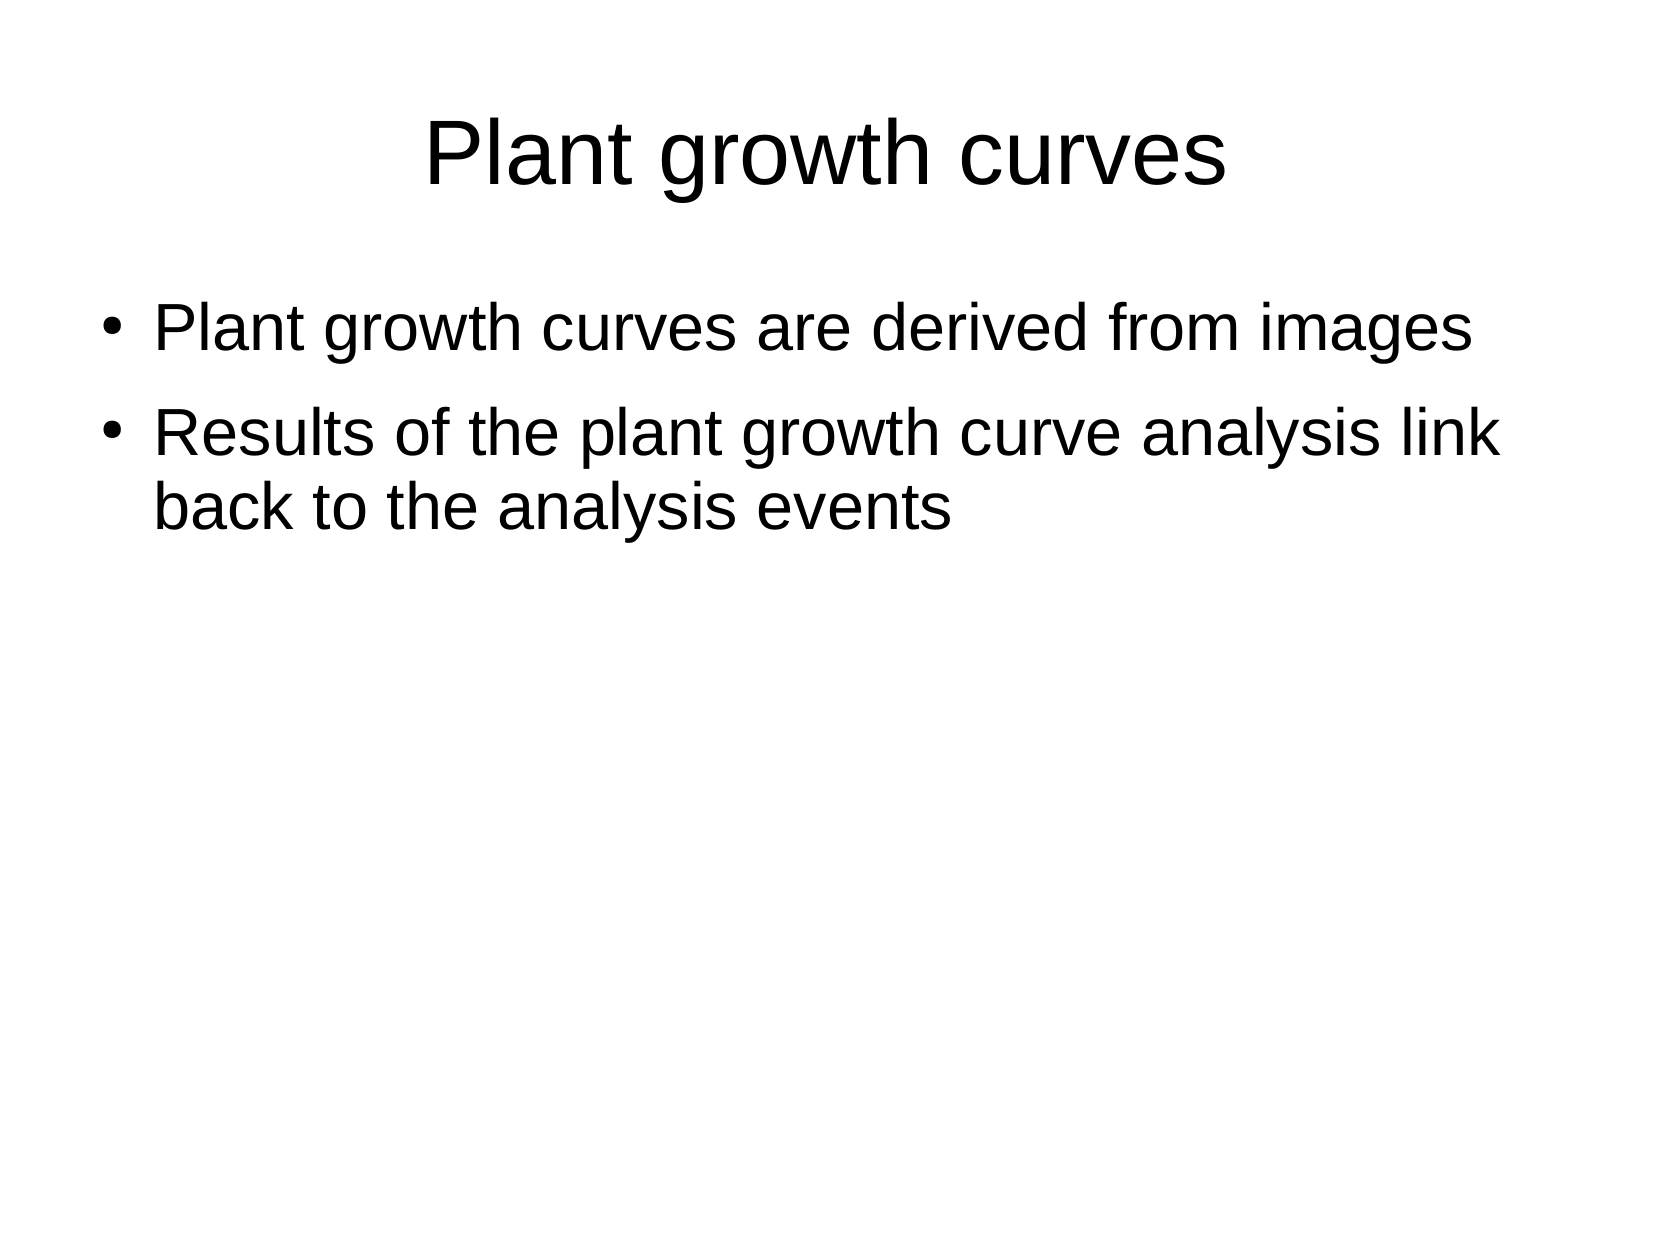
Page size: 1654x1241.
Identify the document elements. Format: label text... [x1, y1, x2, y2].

title Plant growth curves [82, 49, 1571, 257]
list Plant growth curves are derived from images Results of the plant growth curve analysis link back to the analysis events [82, 290, 1571, 1010]
